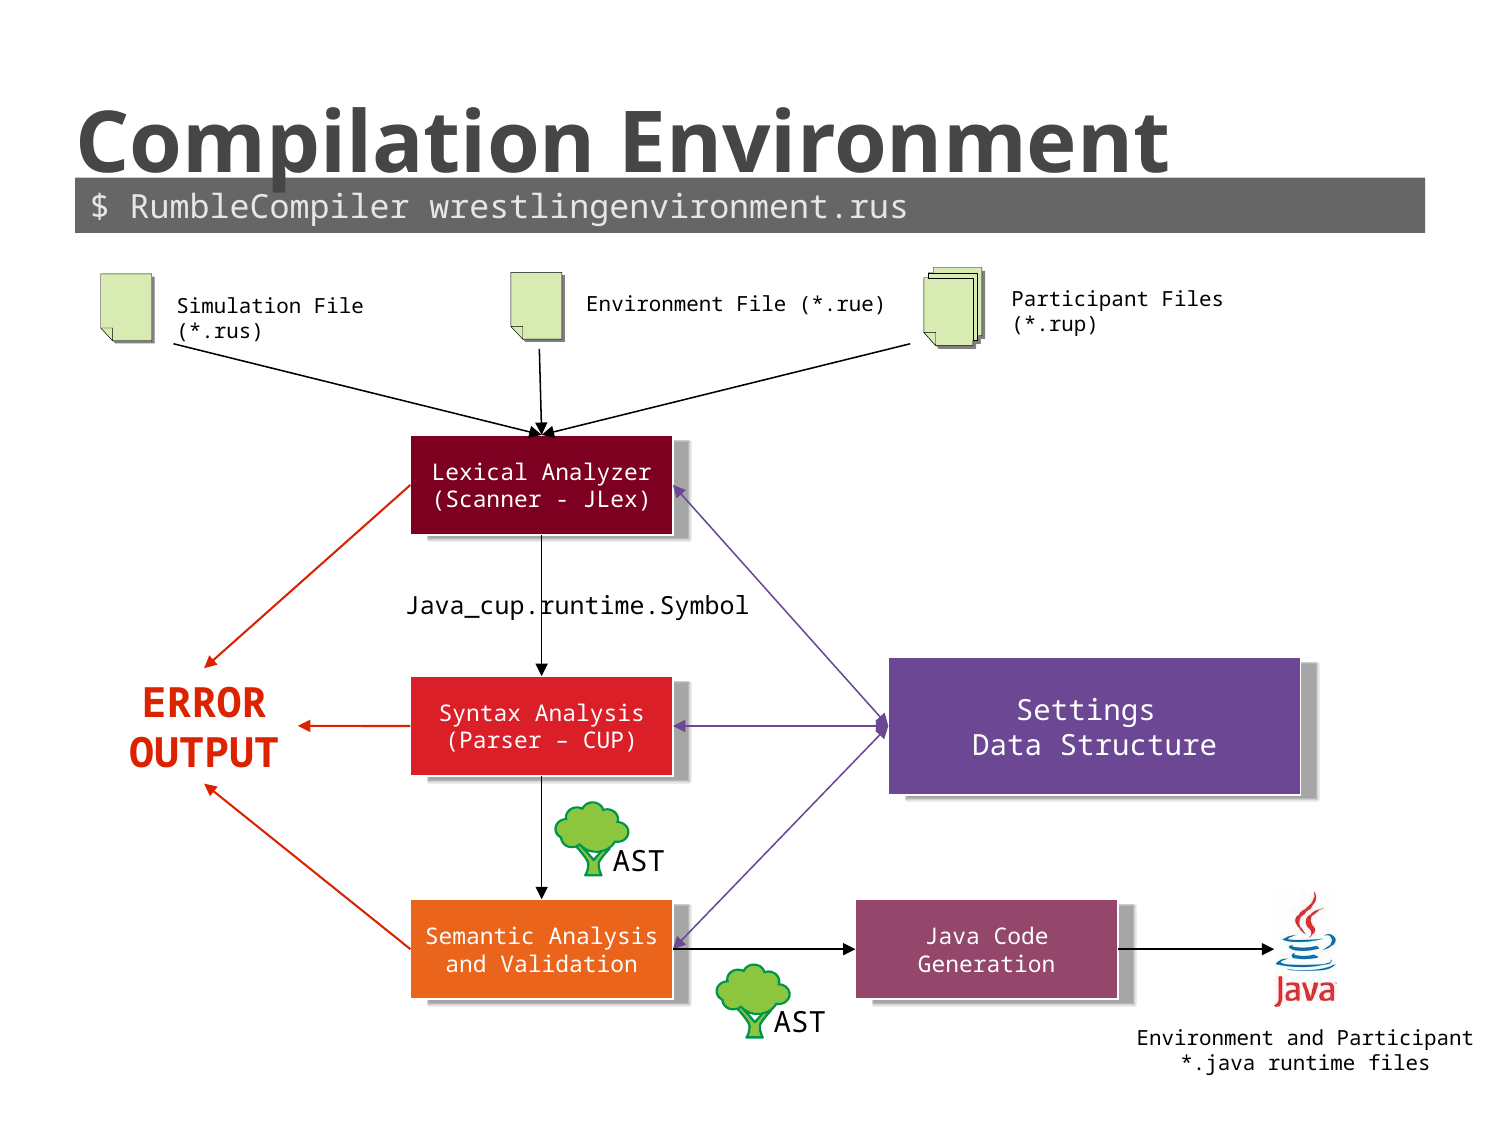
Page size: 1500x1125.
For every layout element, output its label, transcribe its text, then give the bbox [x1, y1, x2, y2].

text_box Simulation File (*.rus)‏ [161, 284, 475, 351]
text_box Java Code Generation [855, 899, 1118, 1000]
text_box Syntax Analysis (Parser – CUP)‏ [410, 676, 673, 776]
text_box ERROR OUTPUT [110, 668, 298, 784]
title Compilation Environment [75, 52, 1426, 226]
text_box Settings Data Structure [888, 657, 1301, 795]
picture [509, 270, 567, 344]
text_box Participant Files (*.rup)‏ [996, 277, 1335, 344]
text_box Semantic Analysis and Validation [410, 899, 673, 1000]
text_box Java_cup.runtime.Symbol [542, 582, 778, 628]
picture [921, 265, 988, 352]
picture [98, 272, 157, 346]
picture [715, 963, 791, 1039]
text_box AST [597, 834, 680, 885]
text_box Lexical Analyzer (Scanner - JLex)‏ [410, 434, 673, 535]
text_box Environment File (*.rue)‏ [571, 283, 921, 324]
text_box AST [758, 996, 841, 1047]
text_box Environment and Participant *.java runtime files [1099, 1016, 1500, 1083]
text_box $ RumbleCompiler wrestlingenvironment.rus [75, 226, 1426, 233]
picture [554, 801, 630, 877]
text_box Java_cup.runtime.Symbol [390, 582, 541, 628]
picture [1274, 891, 1337, 1008]
